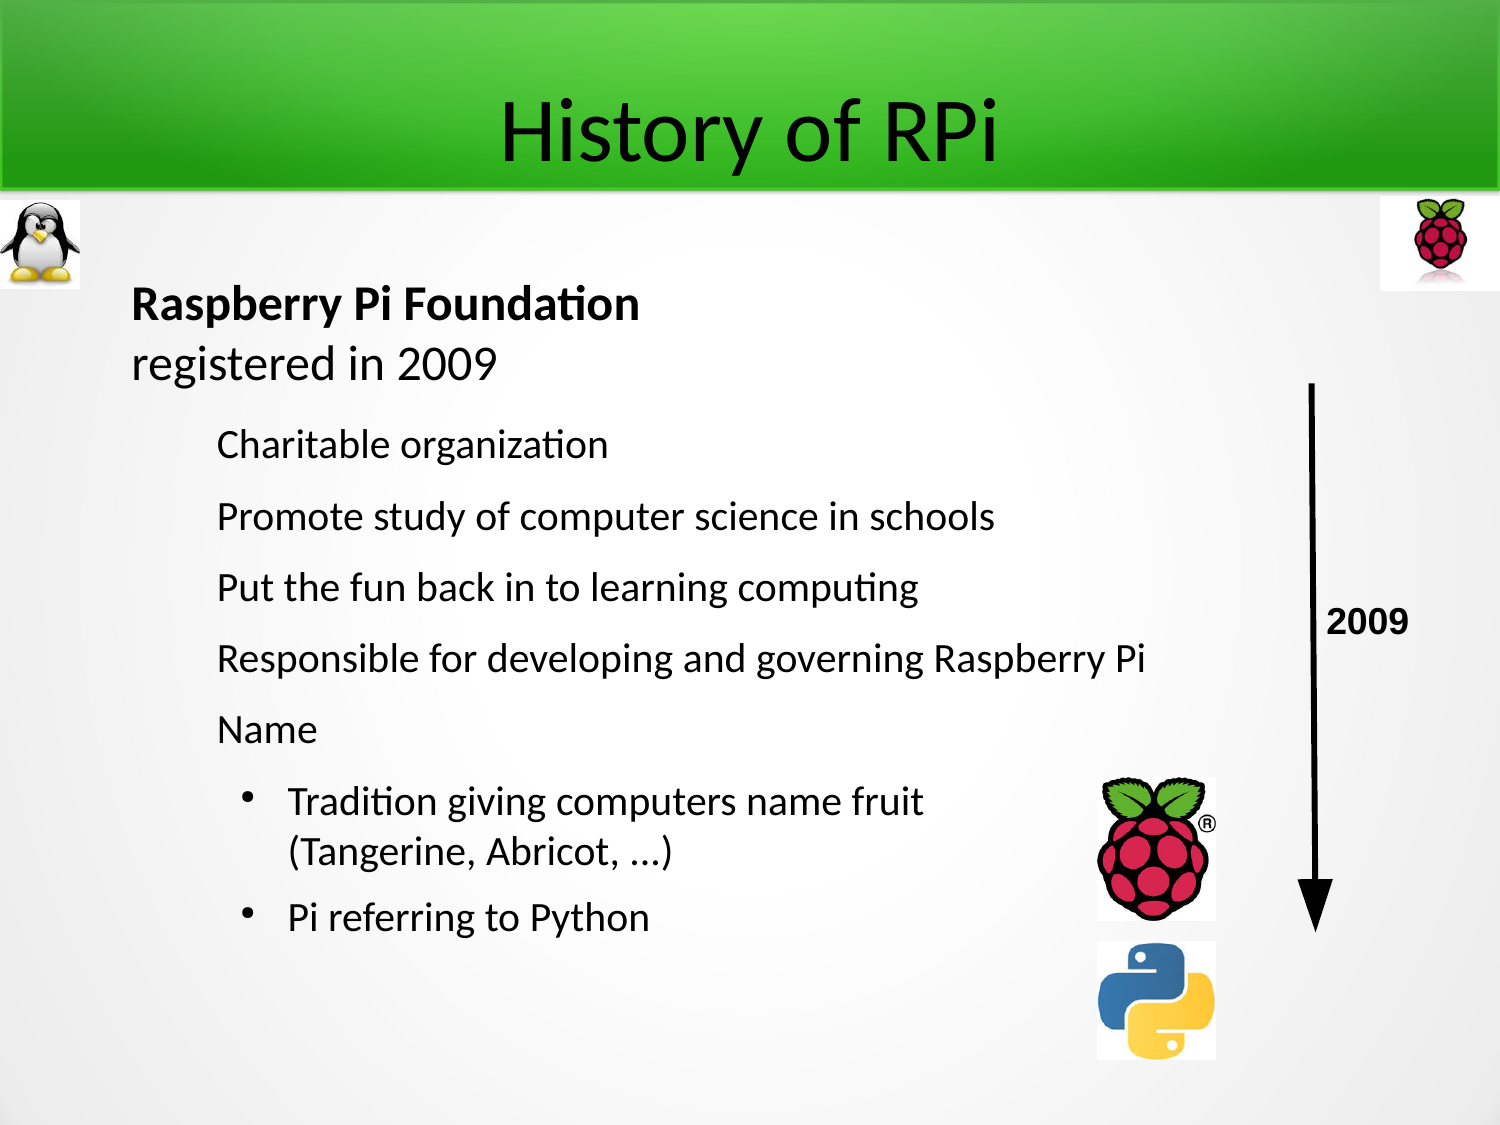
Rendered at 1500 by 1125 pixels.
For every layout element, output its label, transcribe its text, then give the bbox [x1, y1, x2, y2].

text_box 2009 [1311, 593, 1467, 651]
list Raspberry Pi Foundation registered in 2009 Charitable organization Promote study of computer science in schools Put the fun back in to learning computing Responsible for developing and governing Raspberry Pi Name Tradition giving computers name fruit (Tangerine, Abricot, ...) Pi referring to Python [60, 262, 1176, 1006]
picture [0, 200, 80, 289]
picture [1097, 941, 1216, 1060]
picture [1380, 196, 1500, 291]
title History of RPi [75, 45, 1425, 233]
picture [1176, 777, 1216, 921]
